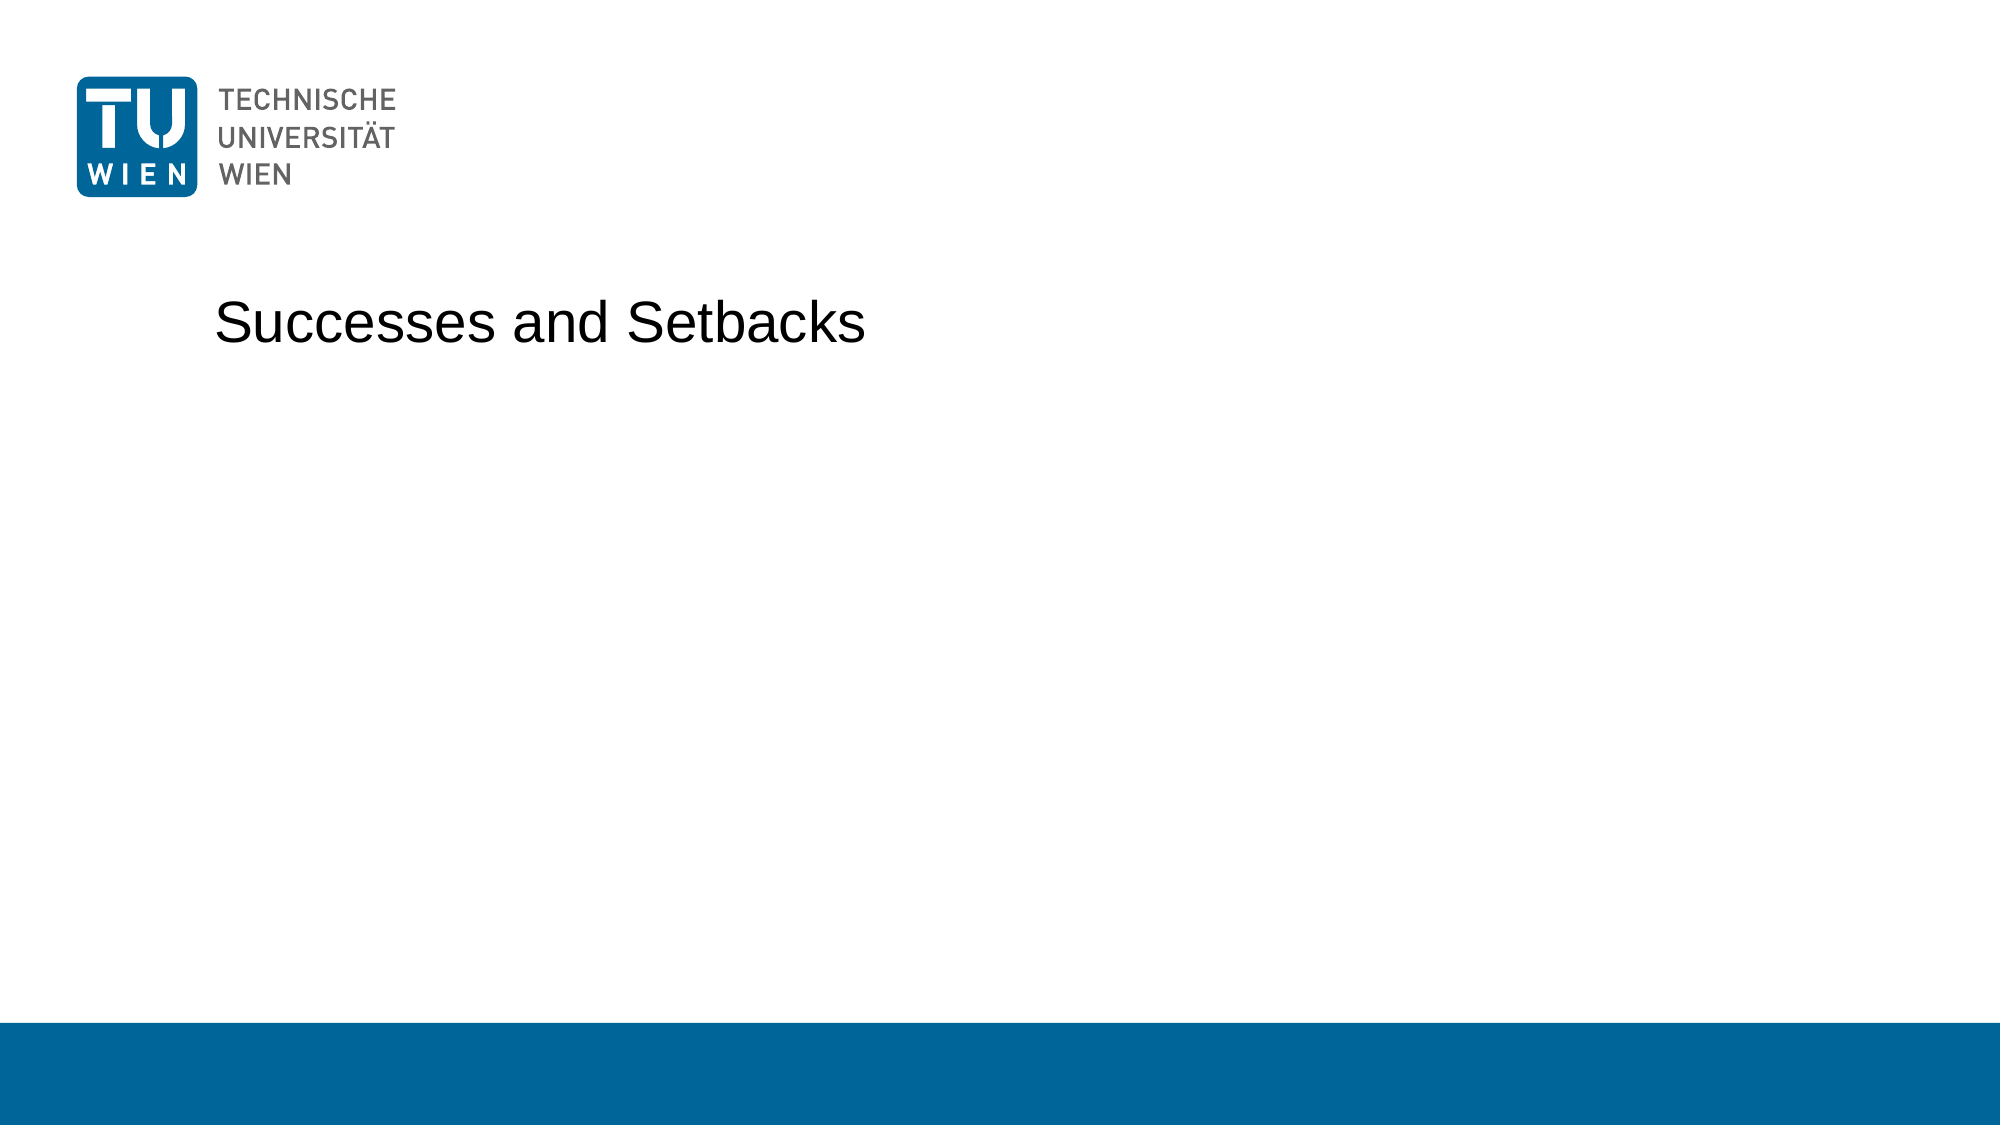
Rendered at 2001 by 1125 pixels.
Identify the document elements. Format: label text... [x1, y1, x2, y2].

title Successes and Setbacks [214, 254, 1922, 391]
